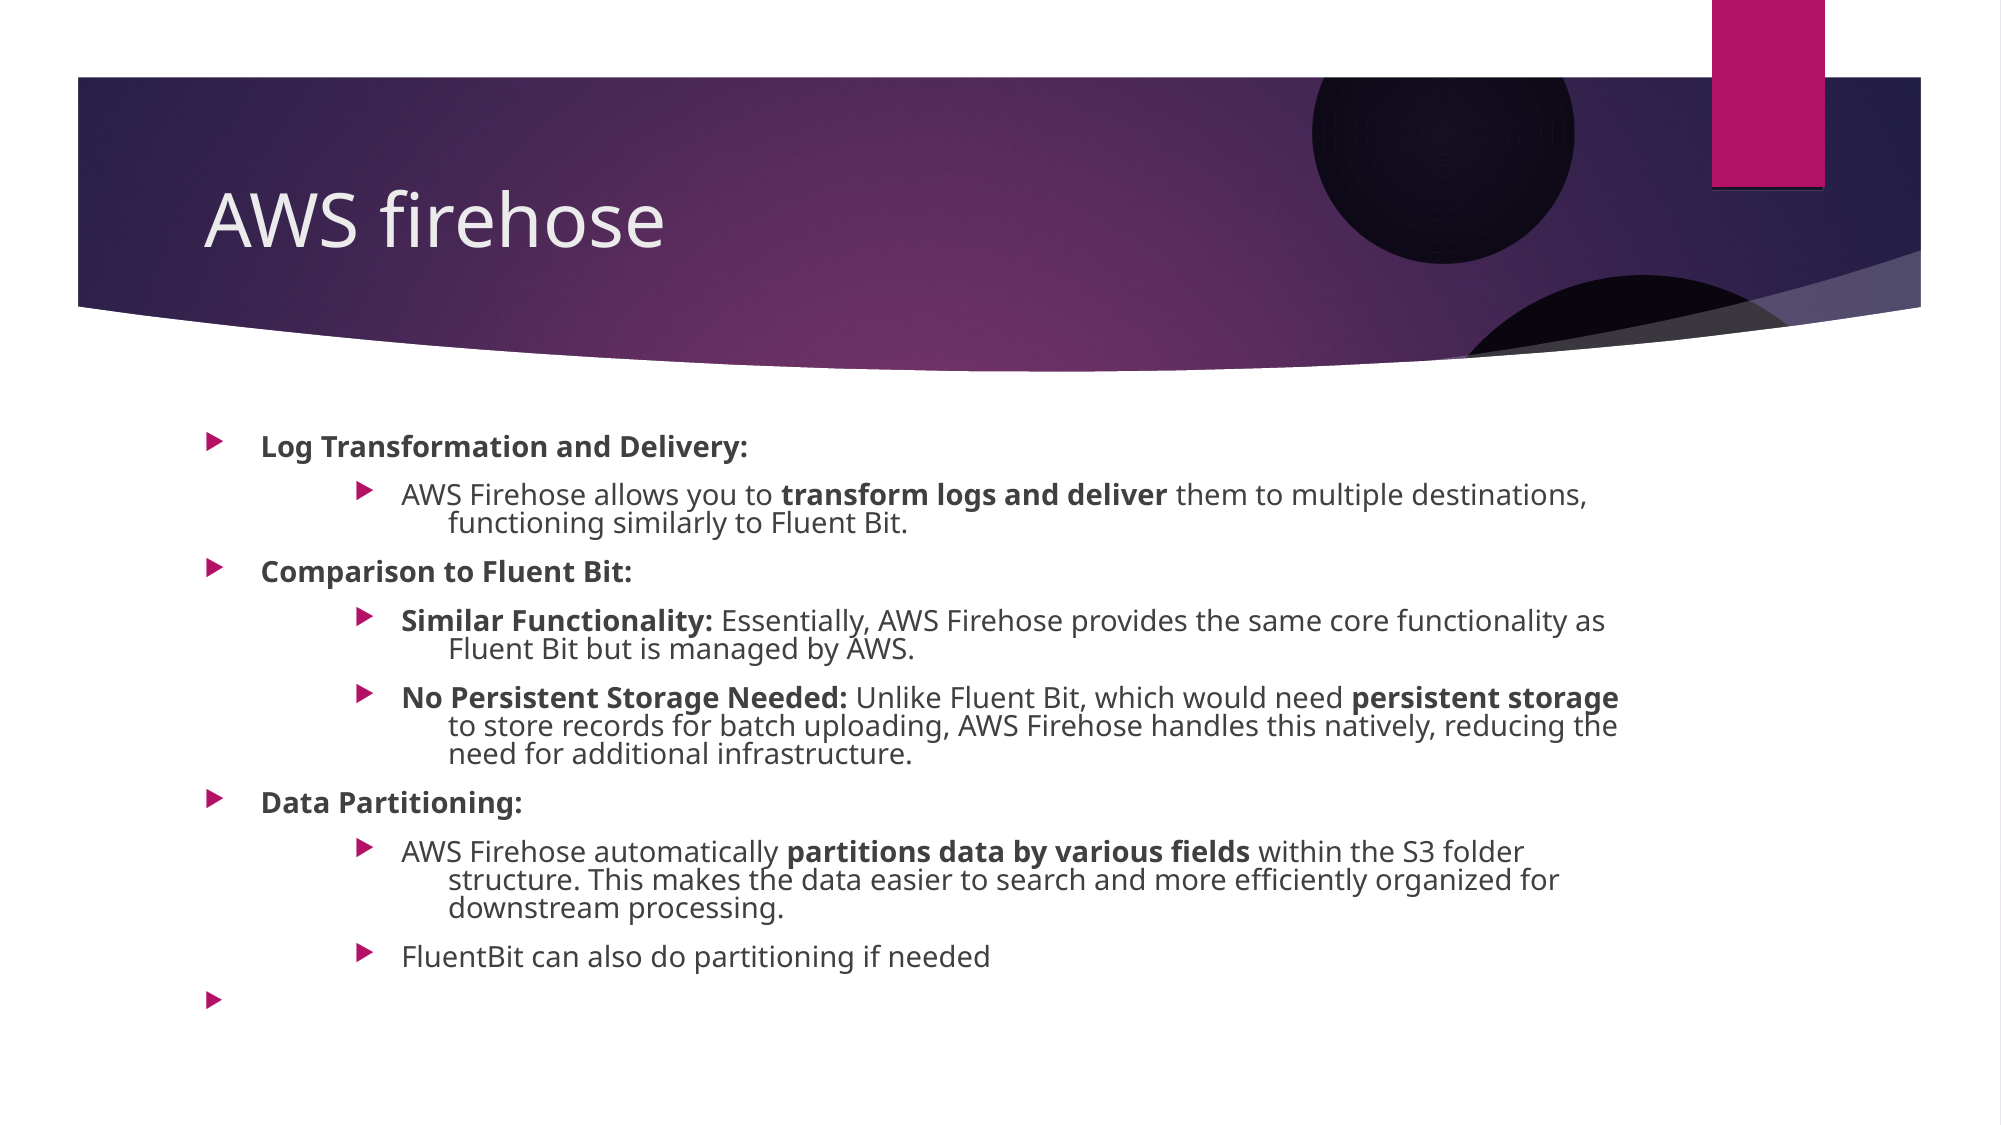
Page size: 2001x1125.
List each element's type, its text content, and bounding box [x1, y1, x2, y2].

title AWS firehose [189, 159, 1627, 276]
list Log Transformation and Delivery: AWS Firehose allows you to transform logs and deliver them to multiple destinations, functioning similarly to Fluent Bit. Comparison to Fluent Bit: Similar Functionality: Essentially, AWS Firehose provides the same core functionality as Fluent Bit but is managed by AWS. No Persistent Storage Needed: Unlike Fluent Bit, which would need persistent storage to store records for batch uploading, AWS Firehose handles this natively, reducing the need for additional infrastructure. Data Partitioning: AWS Firehose automatically partitions data by various fields within the S3 folder structure. This makes the data easier to search and more efficiently organized for downstream processing. FluentBit can also do partitioning if needed [189, 427, 1638, 988]
